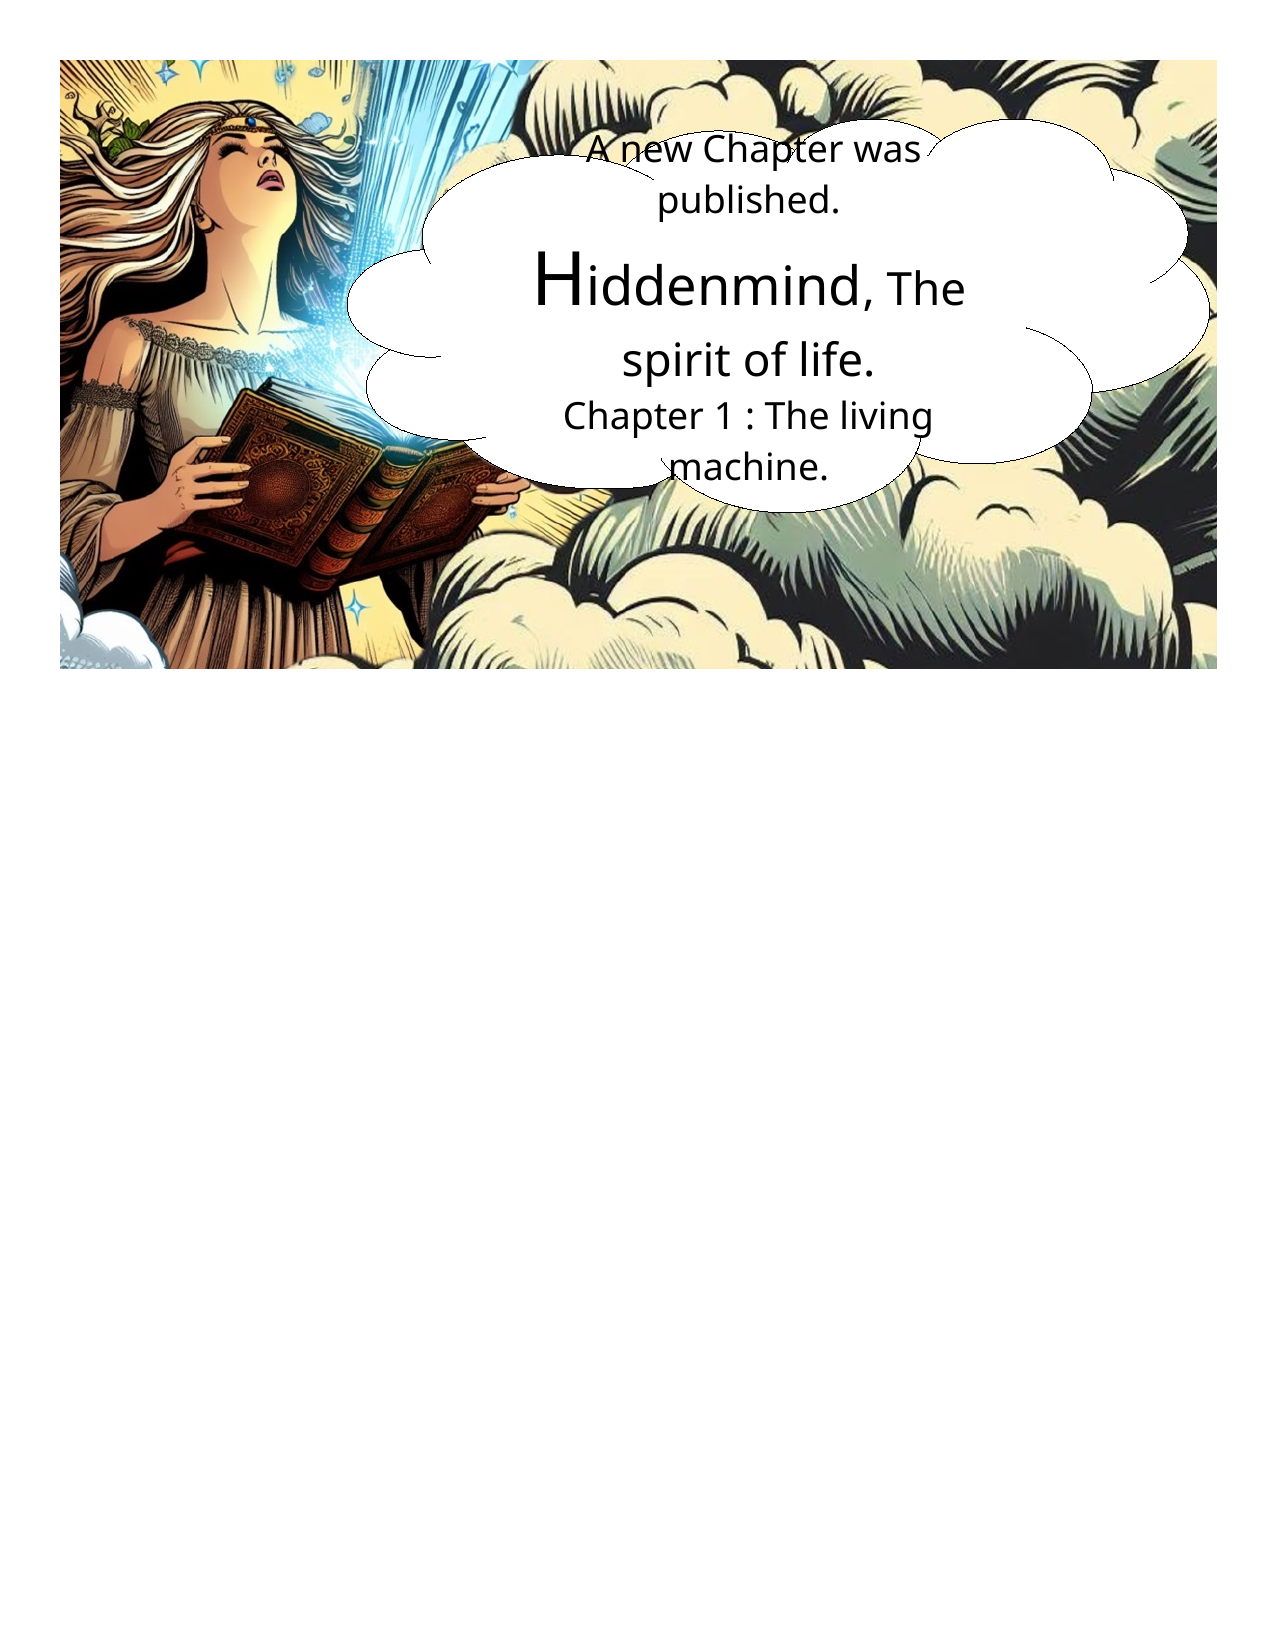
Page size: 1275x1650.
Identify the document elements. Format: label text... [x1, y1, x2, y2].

text_box A new Chapter was published. Hiddenmind, The spirit of life. Chapter 1 : The living machine. [347, 119, 1210, 513]
picture [60, 60, 1217, 669]
